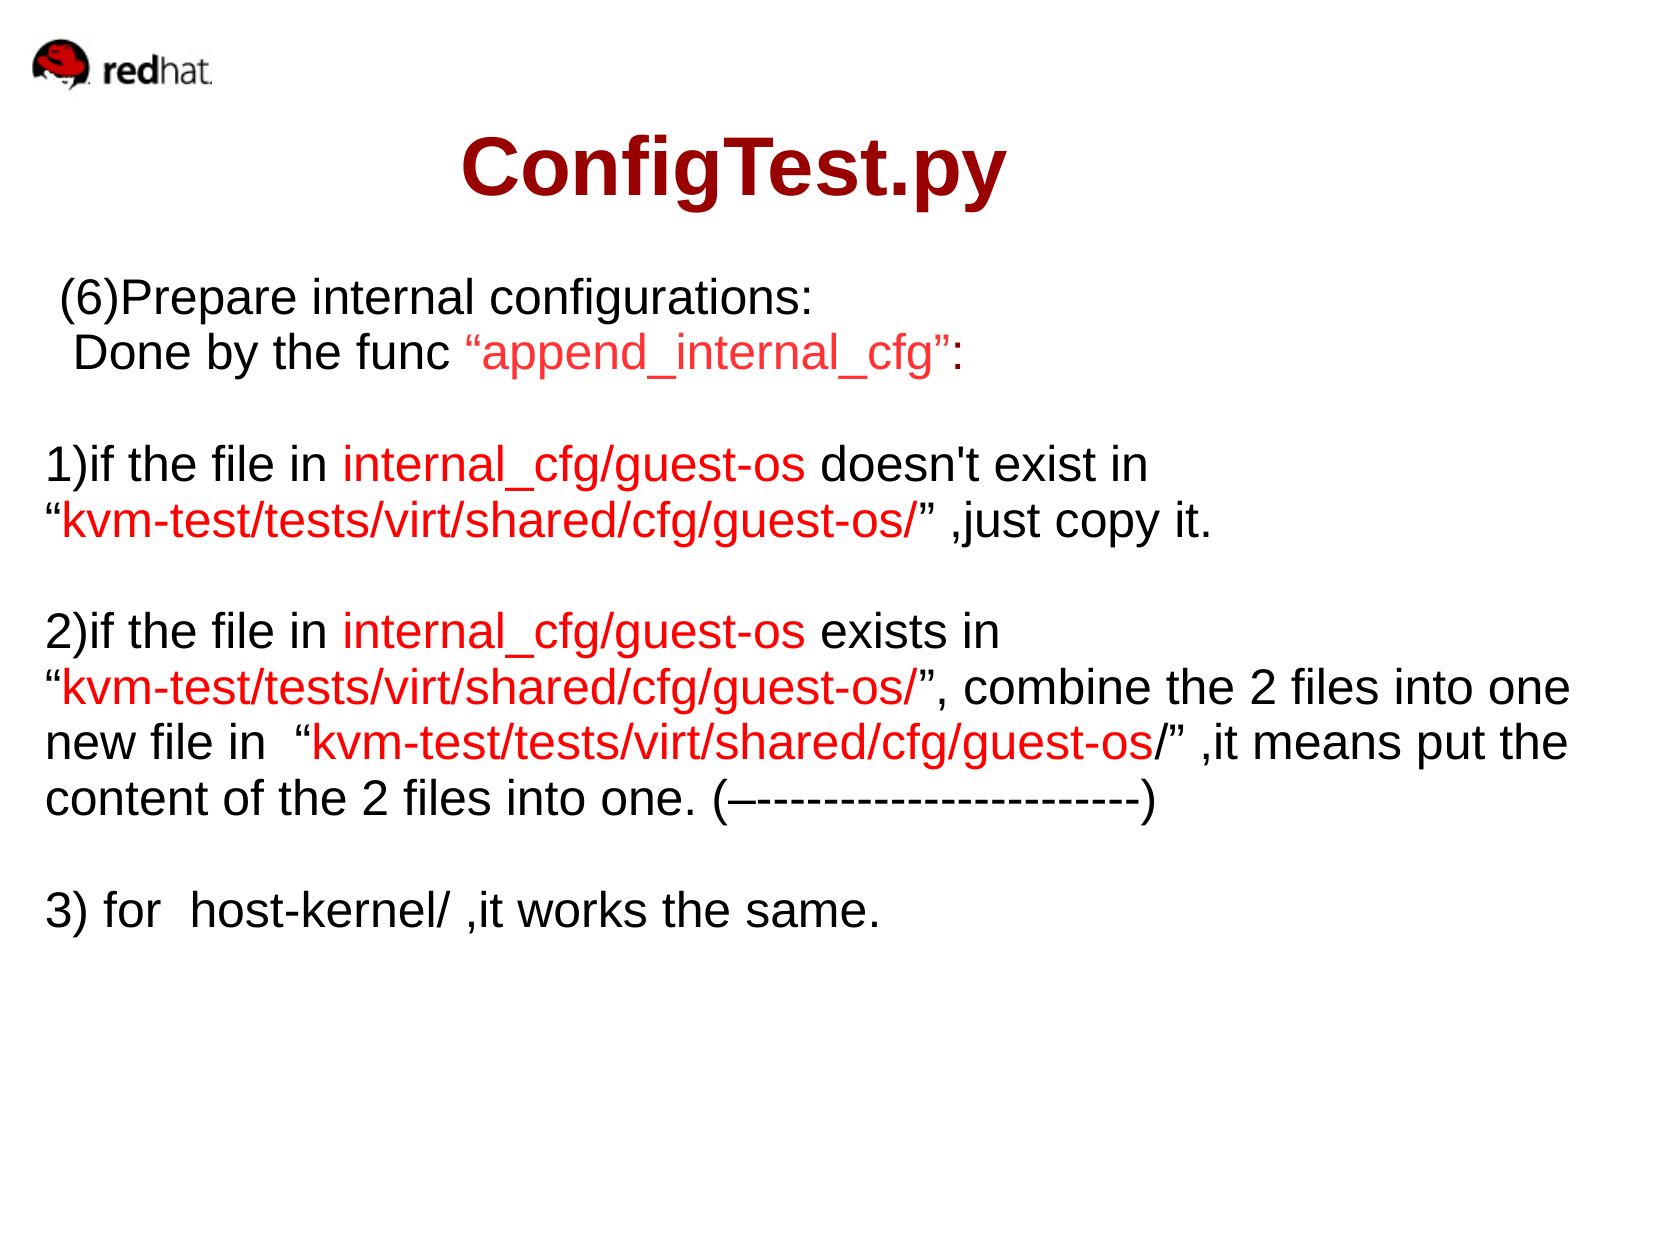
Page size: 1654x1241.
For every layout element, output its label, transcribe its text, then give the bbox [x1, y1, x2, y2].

picture [31, 37, 212, 98]
text_box (6)Prepare internal configurations: Done by the func “append_internal_cfg”: 1)if the file in internal_cfg/guest-os doesn't exist in “kvm-test/tests/virt/shared/cfg/guest-os/” ,just copy it. 2)if the file in internal_cfg/guest-os exists in “kvm-test/tests/virt/shared/cfg/guest-os/”, combine the 2 files into one new file in “kvm-test/tests/virt/shared/cfg/guest-os/” ,it means put the content of the 2 files into one. (–-----------------------) 3) for host-kernel/ ,it works the same. [30, 261, 1639, 1086]
text_box ConfigTest.py [150, 112, 1313, 226]
